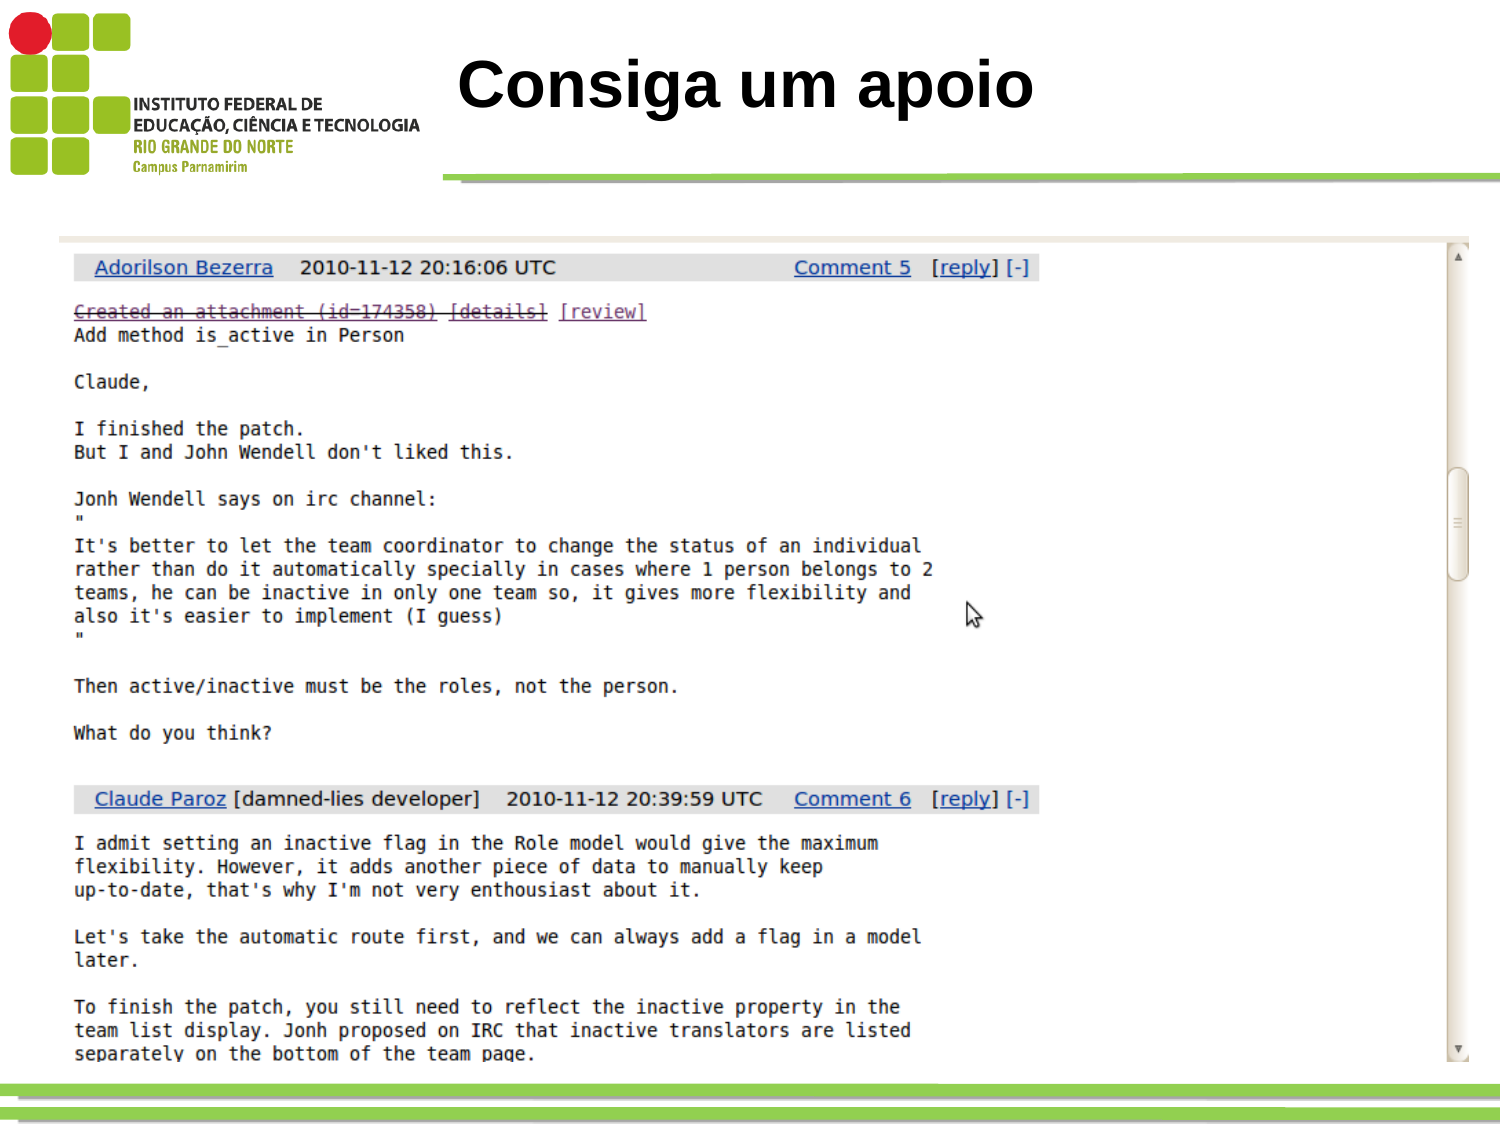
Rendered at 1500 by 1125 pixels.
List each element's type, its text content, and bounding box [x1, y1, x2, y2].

picture [5, 2, 430, 182]
picture [59, 236, 1469, 1062]
title Consiga um apoio [442, 0, 1499, 170]
